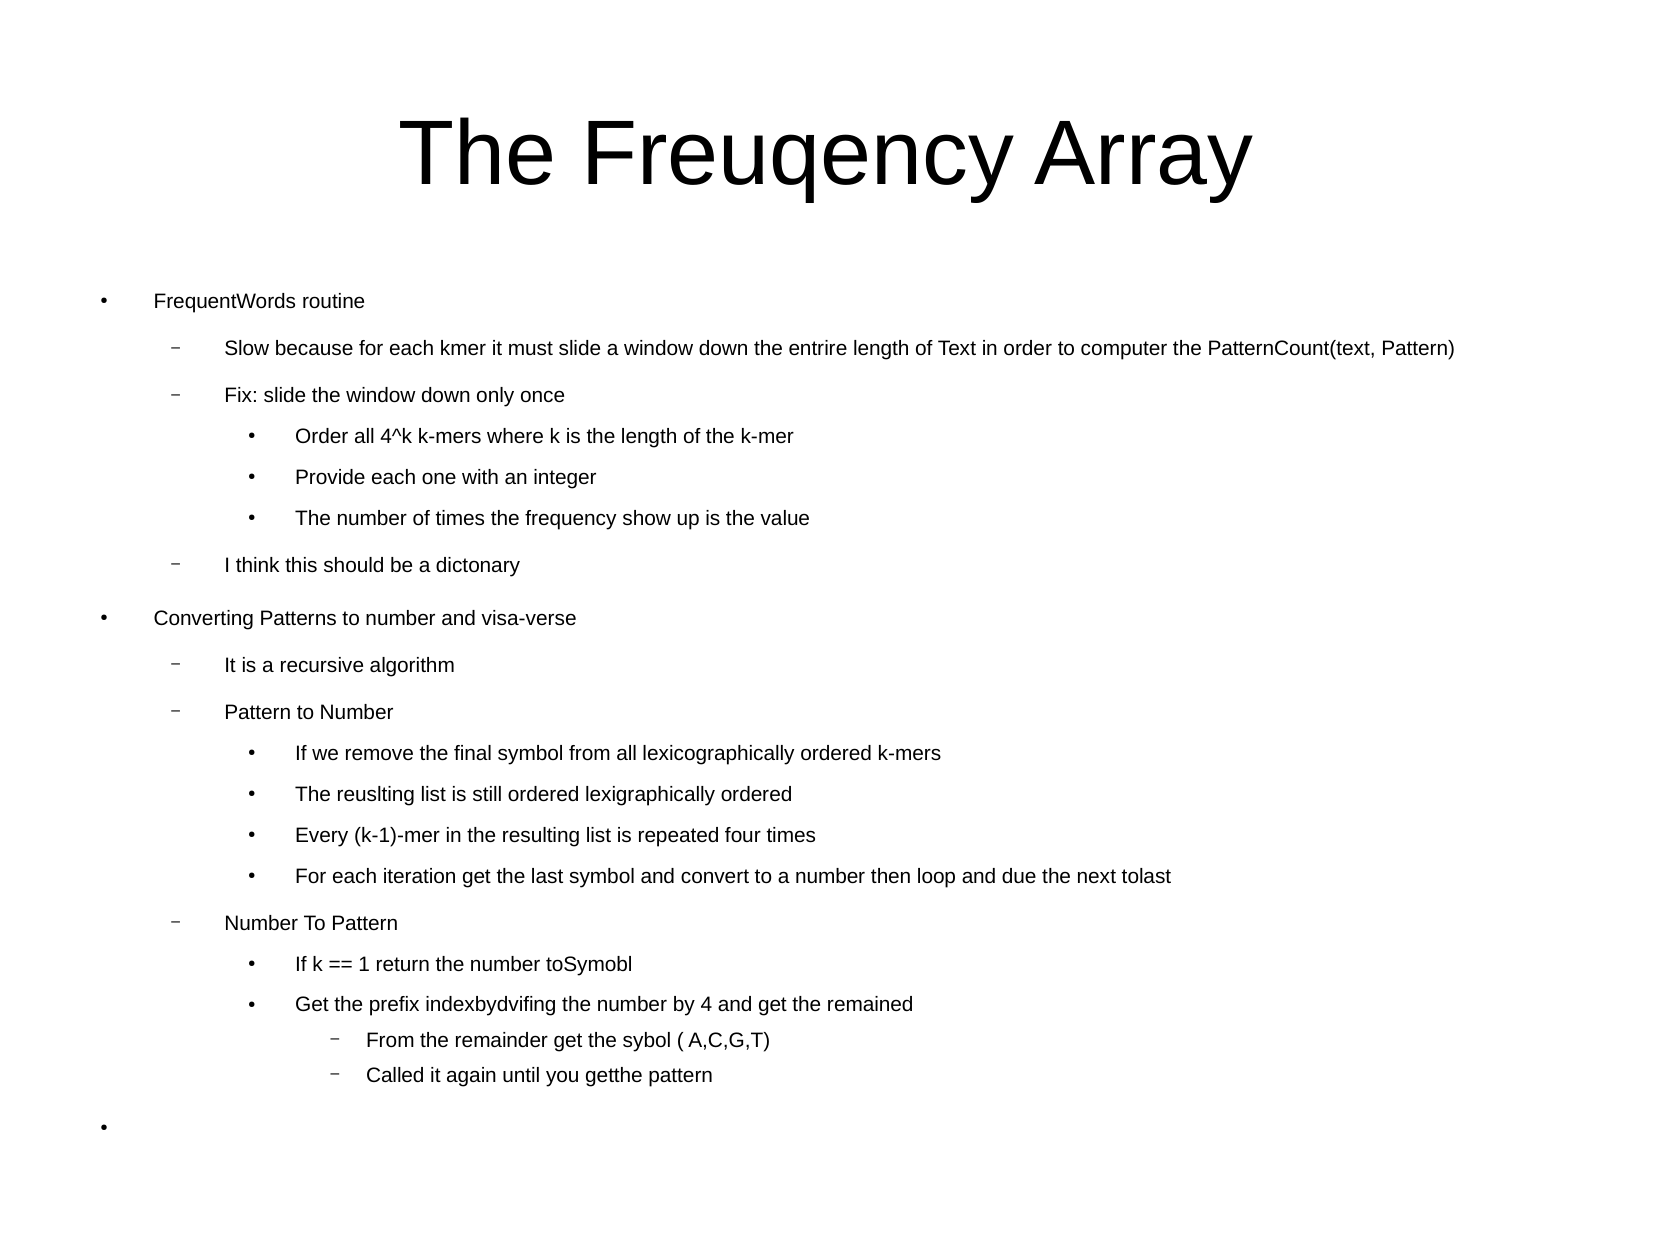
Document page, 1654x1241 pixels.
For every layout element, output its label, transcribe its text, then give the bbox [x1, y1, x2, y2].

list FrequentWords routine Slow because for each kmer it must slide a window down the entrire length of Text in order to computer the PatternCount(text, Pattern) Fix: slide the window down only once Order all 4^k k-mers where k is the length of the k-mer Provide each one with an integer The number of times the frequency show up is the value I think this should be a dictonary Converting Patterns to number and visa-verse It is a recursive algorithm Pattern to Number If we remove the final symbol from all lexicographically ordered k-mers The reuslting list is still ordered lexigraphically ordered Every (k-1)-mer in the resulting list is repeated four times For each iteration get the last symbol and convert to a number then loop and due the next tolast Number To Pattern If k == 1 return the number toSymobl Get the prefix indexbydvifing the number by 4 and get the remained From the remainder get the sybol ( A,C,G,T) Called it again until you getthe pattern [82, 290, 1571, 1205]
title The Freuqency Array [82, 49, 1571, 257]
